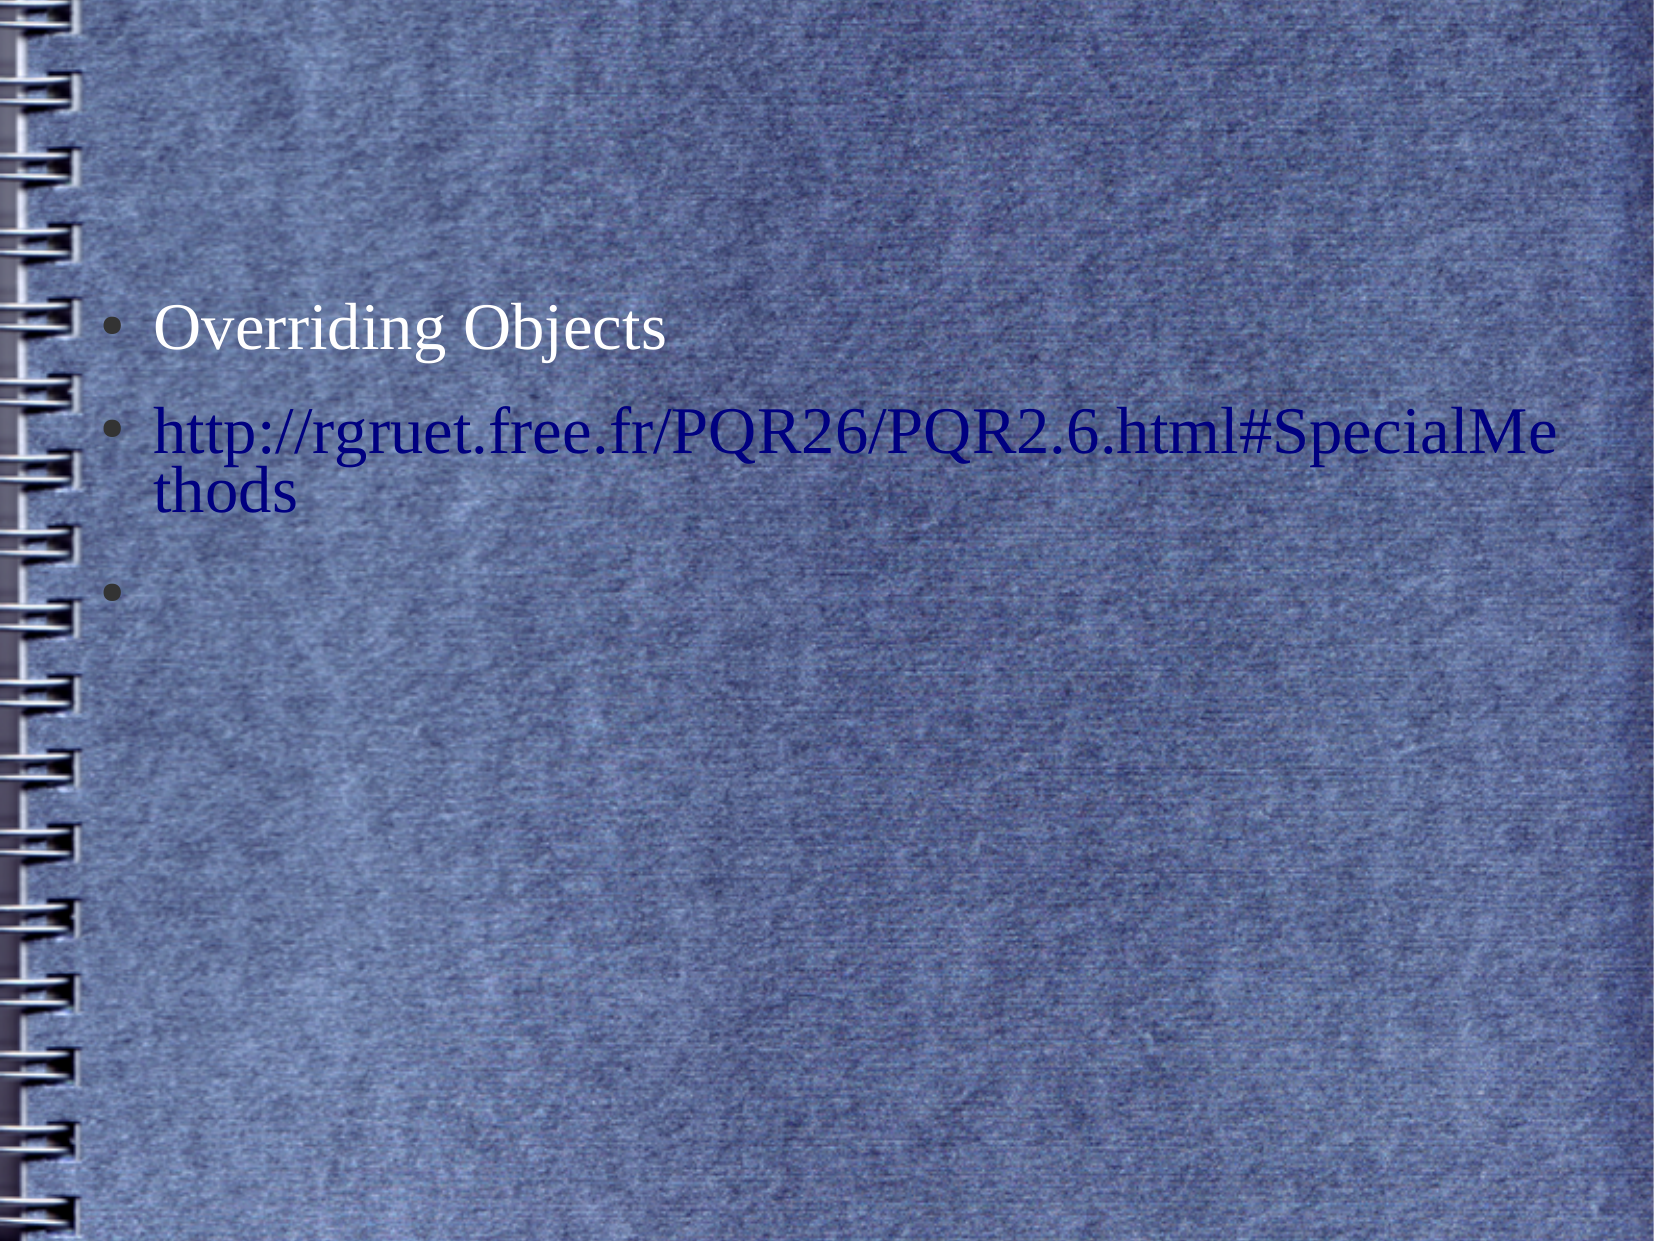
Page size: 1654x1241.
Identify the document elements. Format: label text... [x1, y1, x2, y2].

picture [0, 0, 1654, 1241]
list Overriding Objects http://rgruet.free.fr/PQR26/PQR2.6.html#SpecialMethods [82, 290, 1571, 1109]
